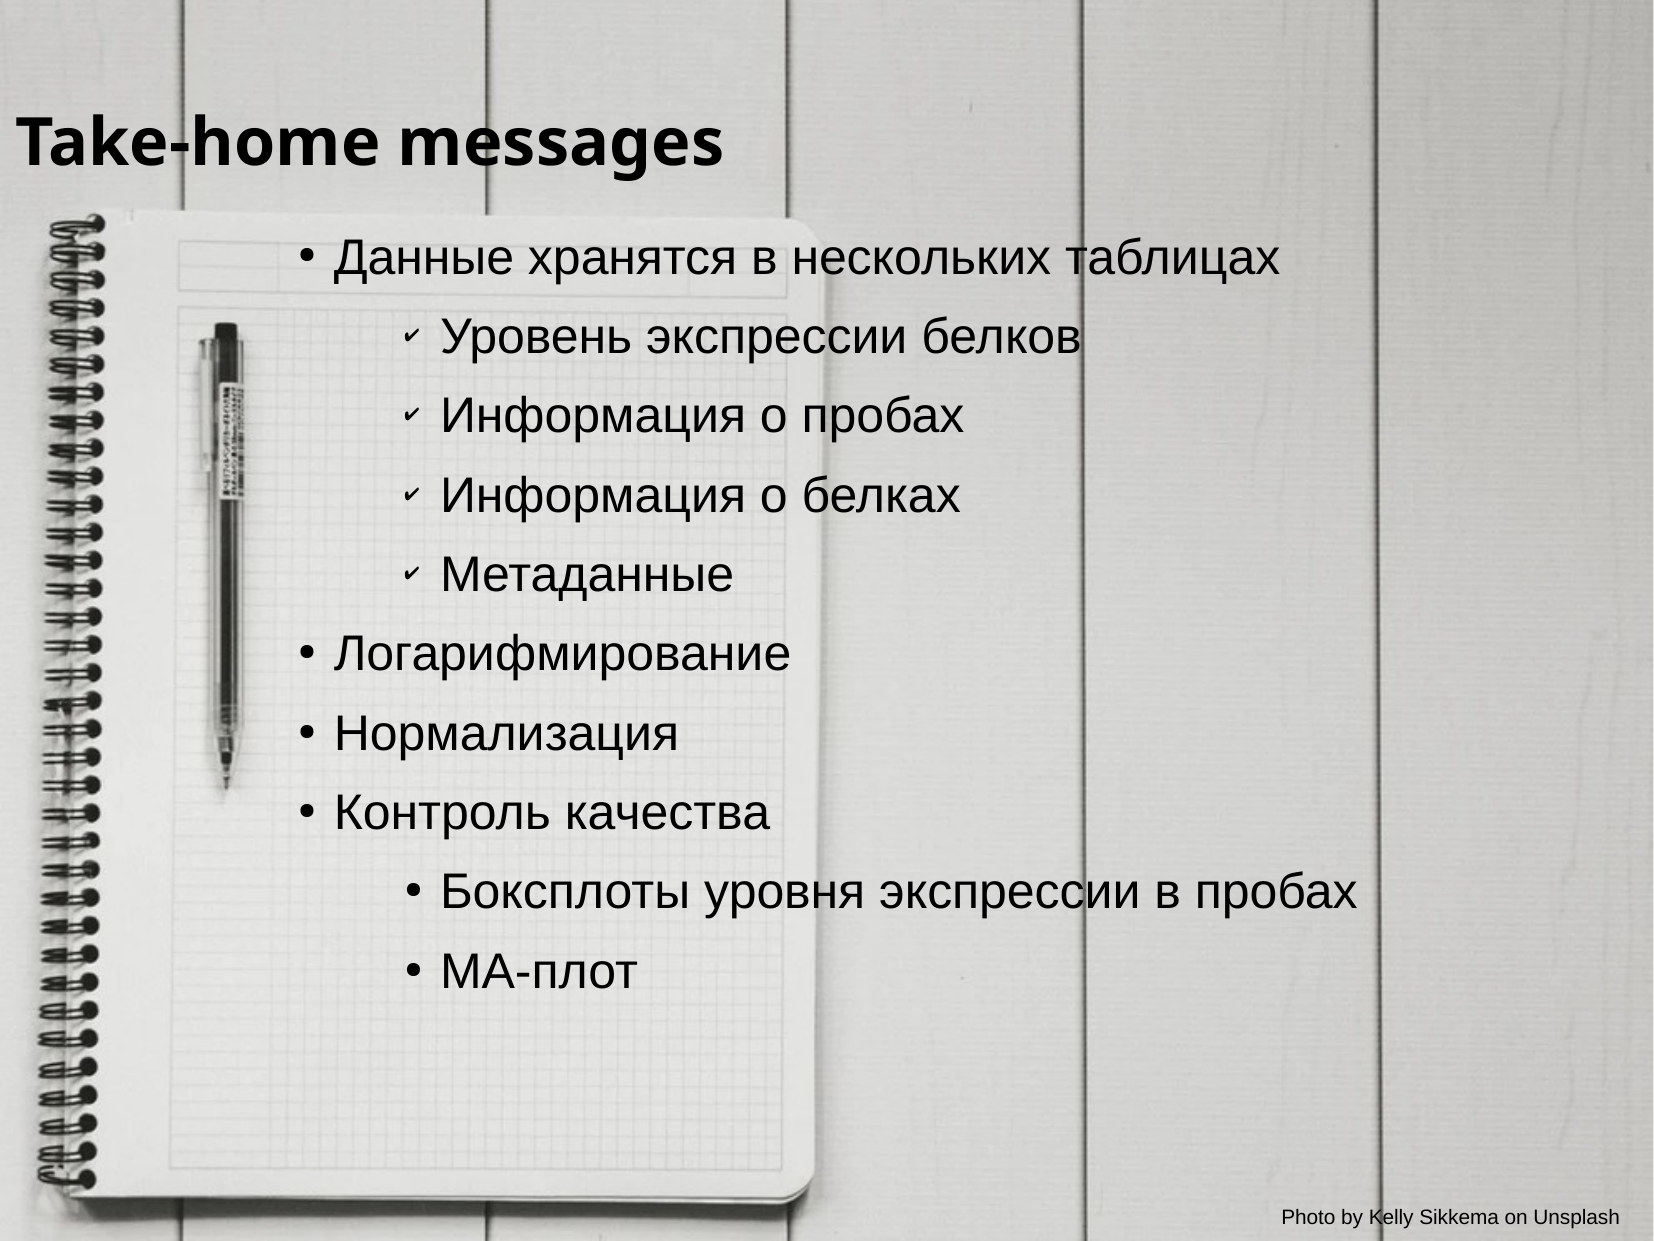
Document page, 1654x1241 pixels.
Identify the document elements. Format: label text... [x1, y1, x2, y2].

text_box Photo by Kelly Sikkema on Unsplash [1266, 1198, 1654, 1241]
text_box Данные хранятся в нескольких таблицах Уровень экспрессии белков Информация о пробах Информация о белках Метаданные Логарифмирование Нормализация Контроль качества Боксплоты уровня экспрессии в пробах МА-плот [283, 221, 1610, 1170]
title Take-home messages [15, 19, 1636, 260]
picture [0, 0, 1654, 1241]
